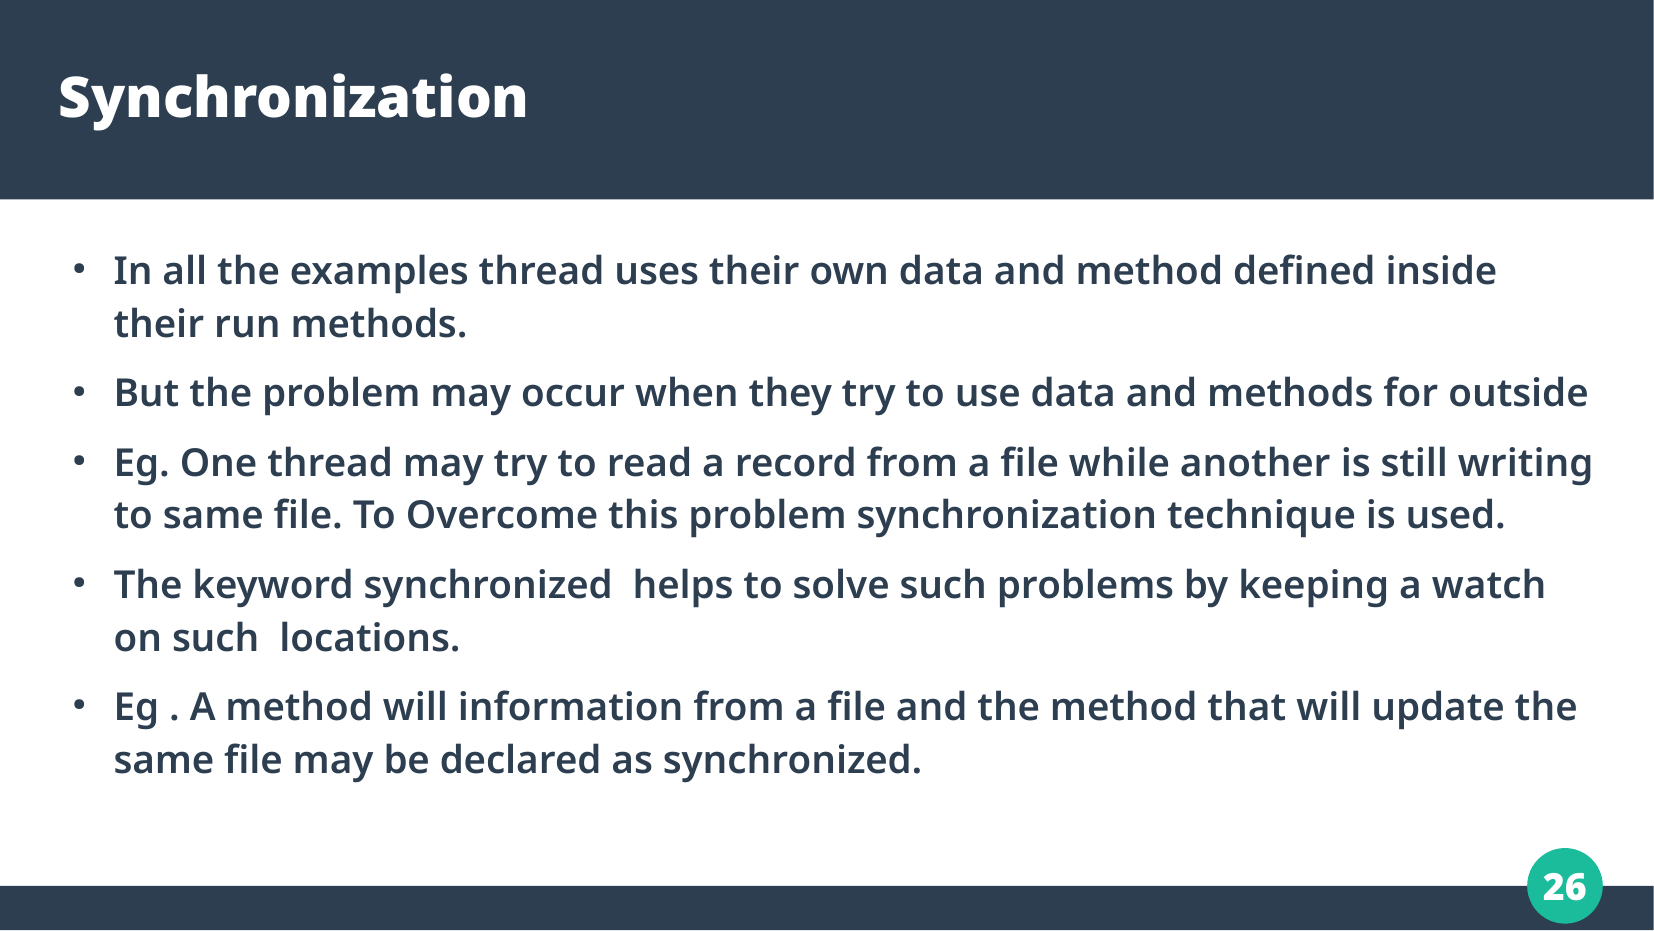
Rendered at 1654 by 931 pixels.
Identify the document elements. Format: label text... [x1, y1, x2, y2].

title Synchronization [59, 37, 1595, 155]
list In all the examples thread uses their own data and method defined inside their run methods. But the problem may occur when they try to use data and methods for outside Eg. One thread may try to read a record from a file while another is still writing to same file. To Overcome this problem synchronization technique is used. The keyword synchronized helps to solve such problems by keeping a watch on such locations. Eg . A method will information from a file and the method that will update the same file may be declared as synchronized. [59, 243, 1595, 864]
